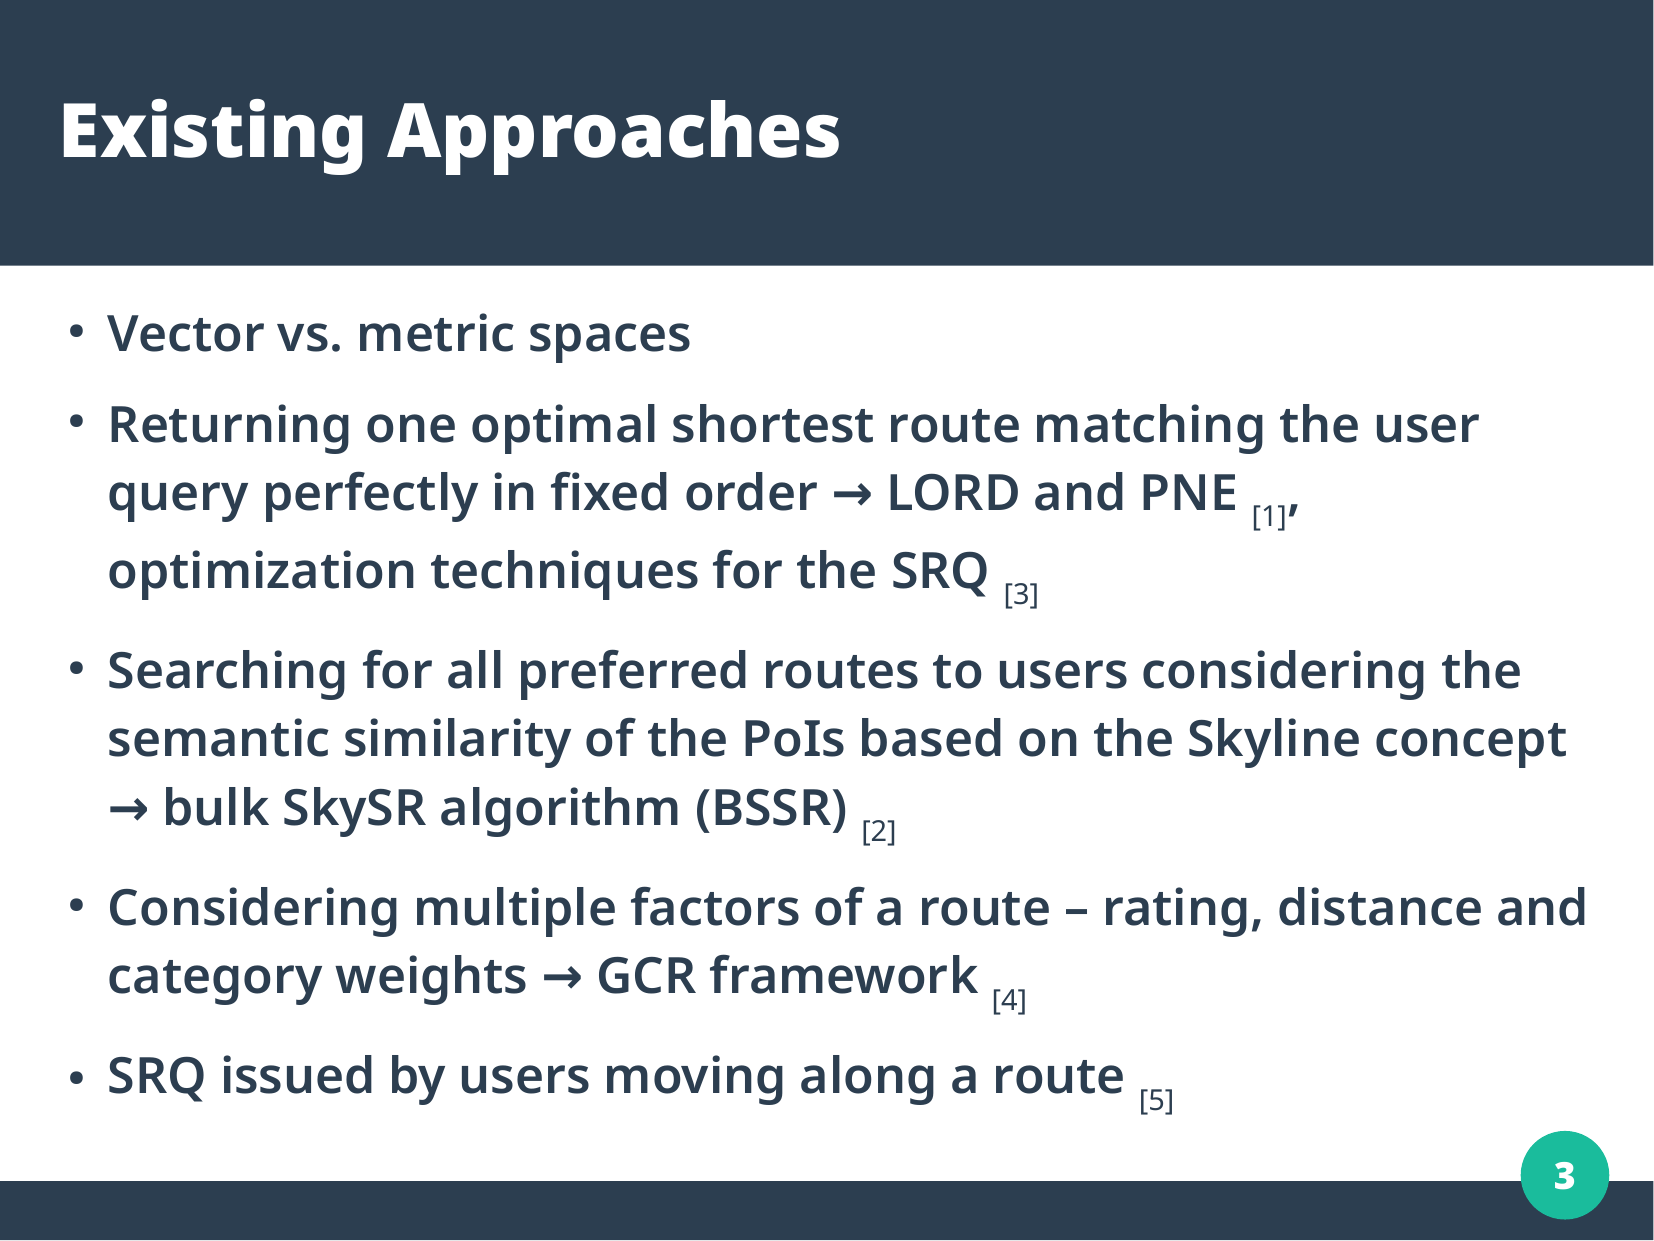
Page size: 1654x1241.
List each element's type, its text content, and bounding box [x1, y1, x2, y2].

list Vector vs. metric spaces Returning one optimal shortest route matching the user query perfectly in fixed order → LORD and PNE [1], optimization techniques for the SRQ [3] Searching for all preferred routes to users considering the semantic similarity of the PoIs based on the Skyline concept → bulk SkySR algorithm (BSSR) [2] Considering multiple factors of a route – rating, distance and category weights → GCR framework [4] SRQ issued by users moving along a route [5] [54, 298, 1591, 1126]
title Existing Approaches [59, 49, 1595, 207]
